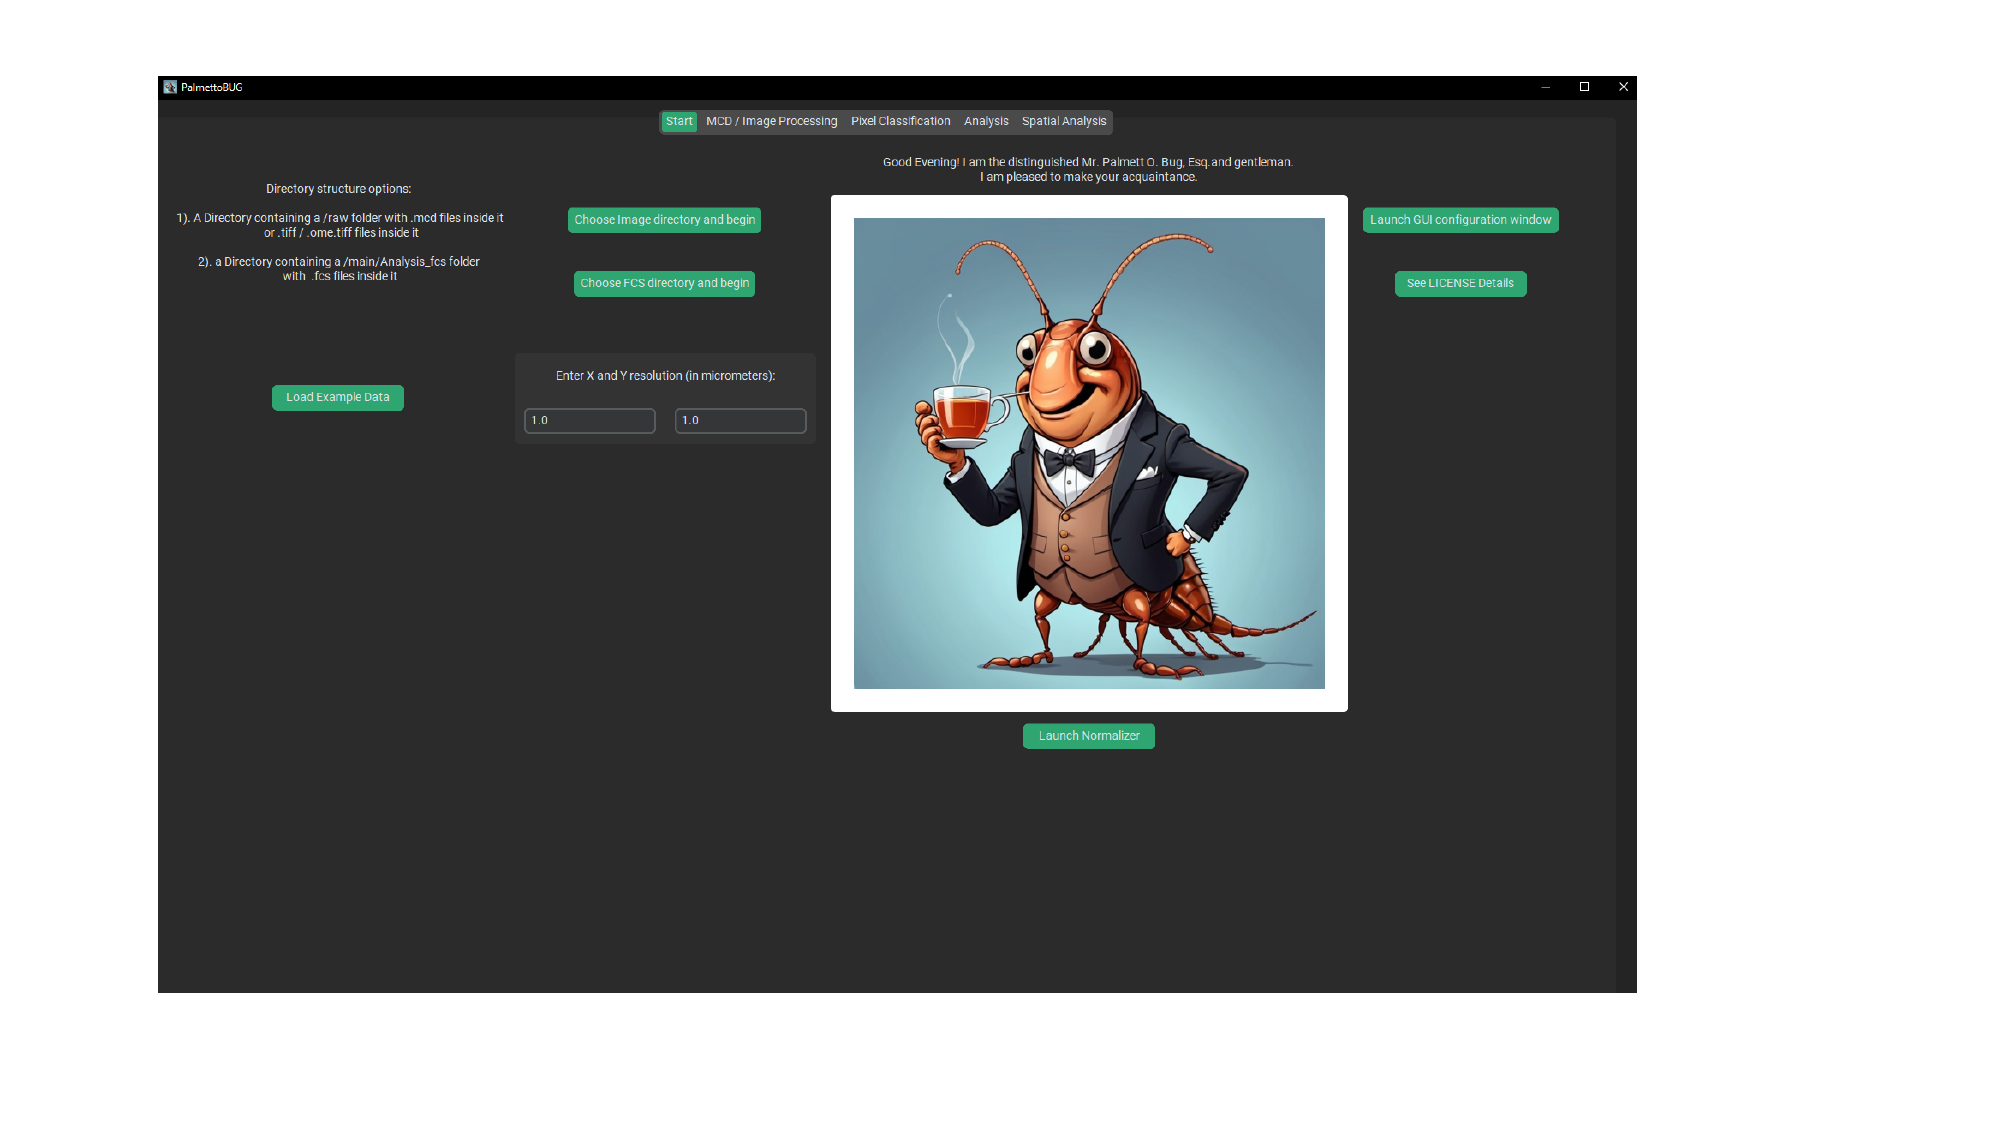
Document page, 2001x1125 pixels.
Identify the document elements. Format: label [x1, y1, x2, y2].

picture [158, 76, 1637, 993]
